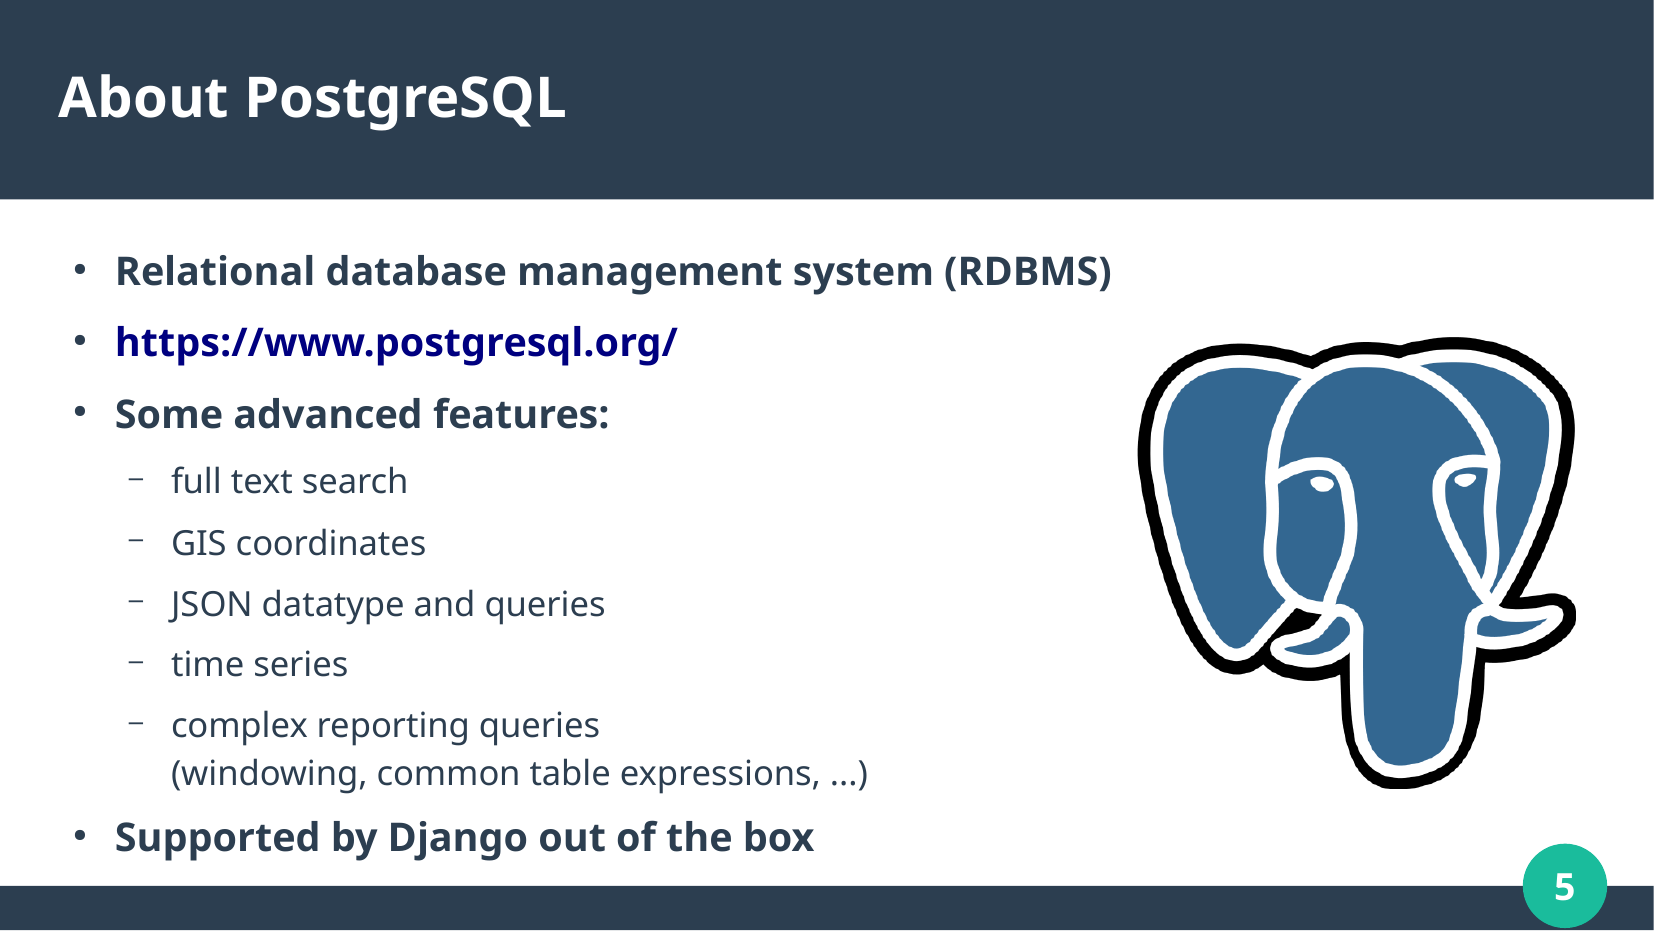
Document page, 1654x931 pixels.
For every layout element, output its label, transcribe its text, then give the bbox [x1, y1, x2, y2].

list Relational database management system (RDBMS) https://www.postgresql.org/ Some advanced features: full text search GIS coordinates JSON datatype and queries time series complex reporting queries (windowing, common table expressions, ...) Supported by Django out of the box [59, 243, 1595, 864]
title About PostgreSQL [59, 37, 1595, 156]
picture [1137, 337, 1576, 789]
